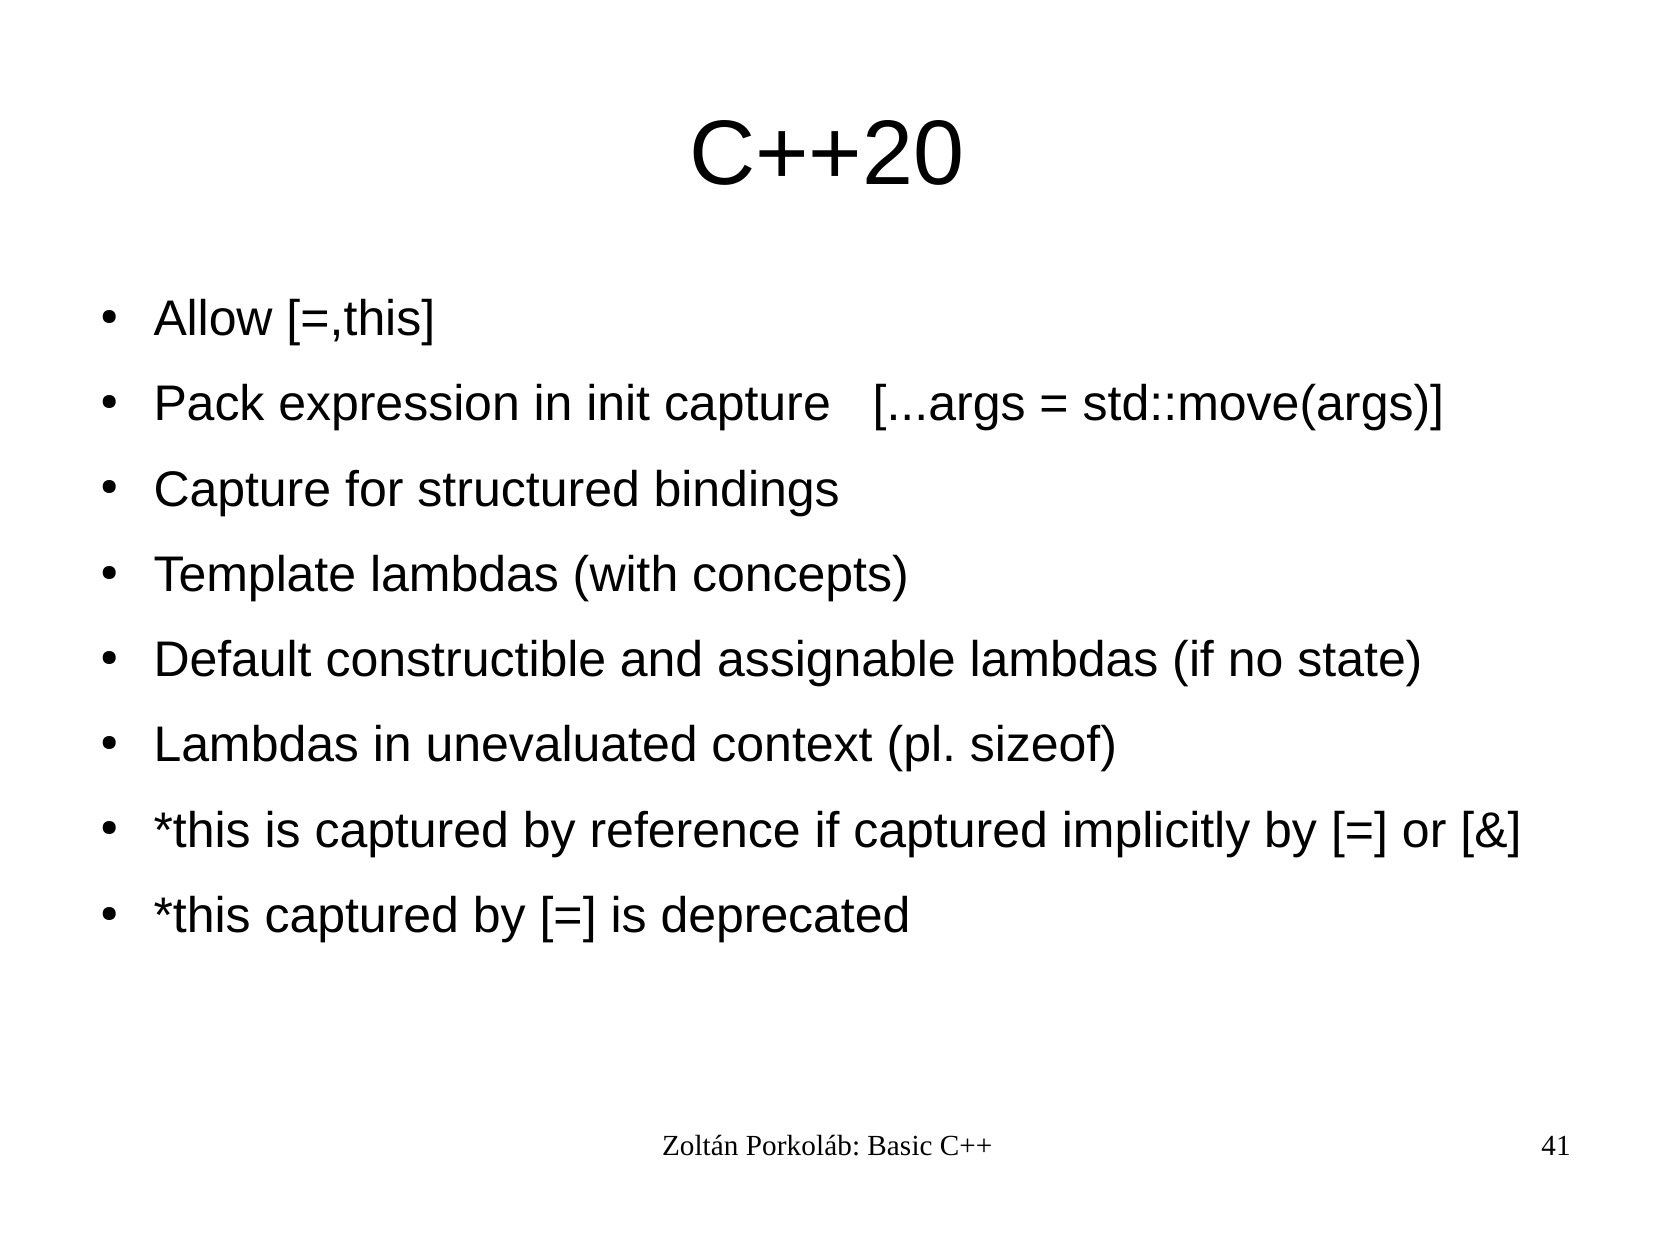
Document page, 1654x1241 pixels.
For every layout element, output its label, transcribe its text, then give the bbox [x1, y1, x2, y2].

list Allow [=,this] Pack expression in init capture [...args = std::move(args)] Capture for structured bindings Template lambdas (with concepts) Default constructible and assignable lambdas (if no state) Lambdas in unevaluated context (pl. sizeof) *this is captured by reference if captured implicitly by [=] or [&] *this captured by [=] is deprecated [82, 290, 1571, 1010]
title C++20 [82, 49, 1571, 257]
